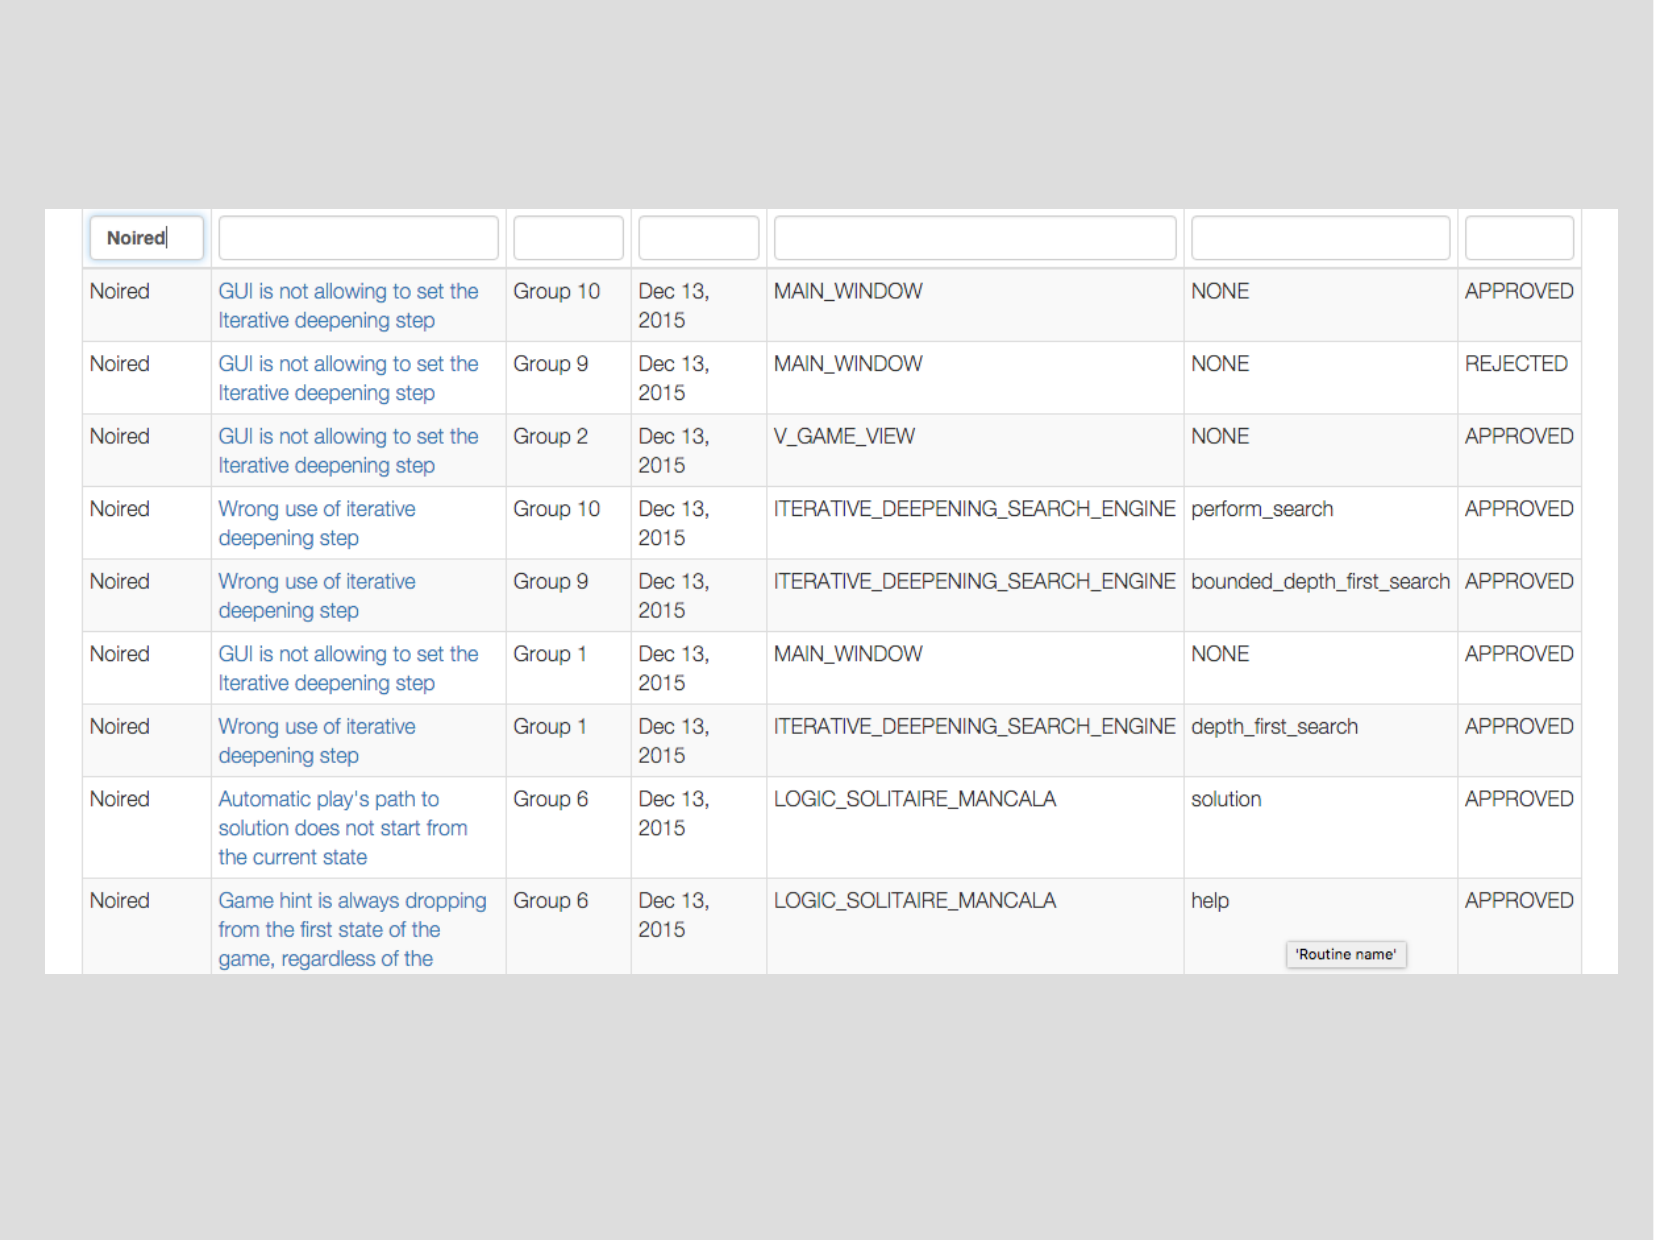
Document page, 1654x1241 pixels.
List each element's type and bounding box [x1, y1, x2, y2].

picture [45, 209, 1618, 974]
